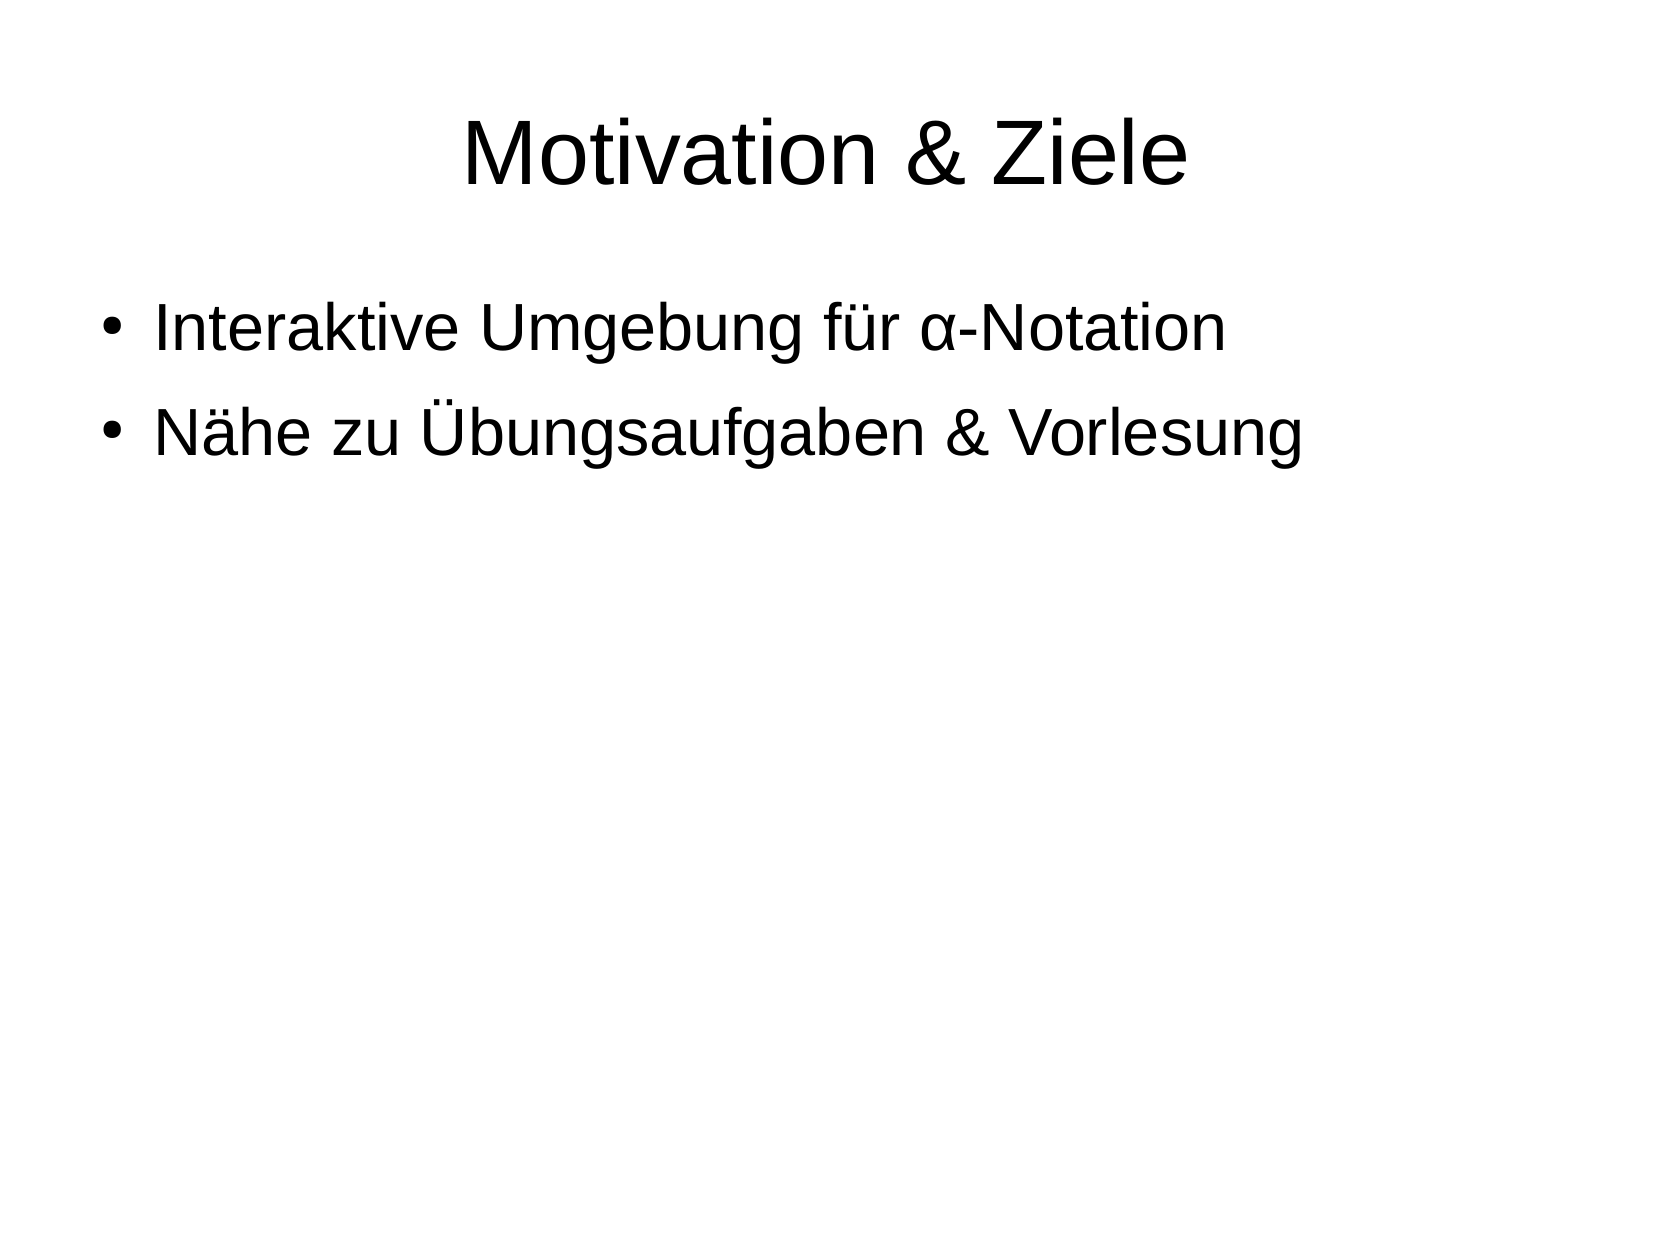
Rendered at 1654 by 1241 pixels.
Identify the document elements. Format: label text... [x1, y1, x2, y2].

title Motivation & Ziele [82, 49, 1571, 257]
list Interaktive Umgebung für α-Notation Nähe zu Übungsaufgaben & Vorlesung [82, 290, 1571, 1010]
